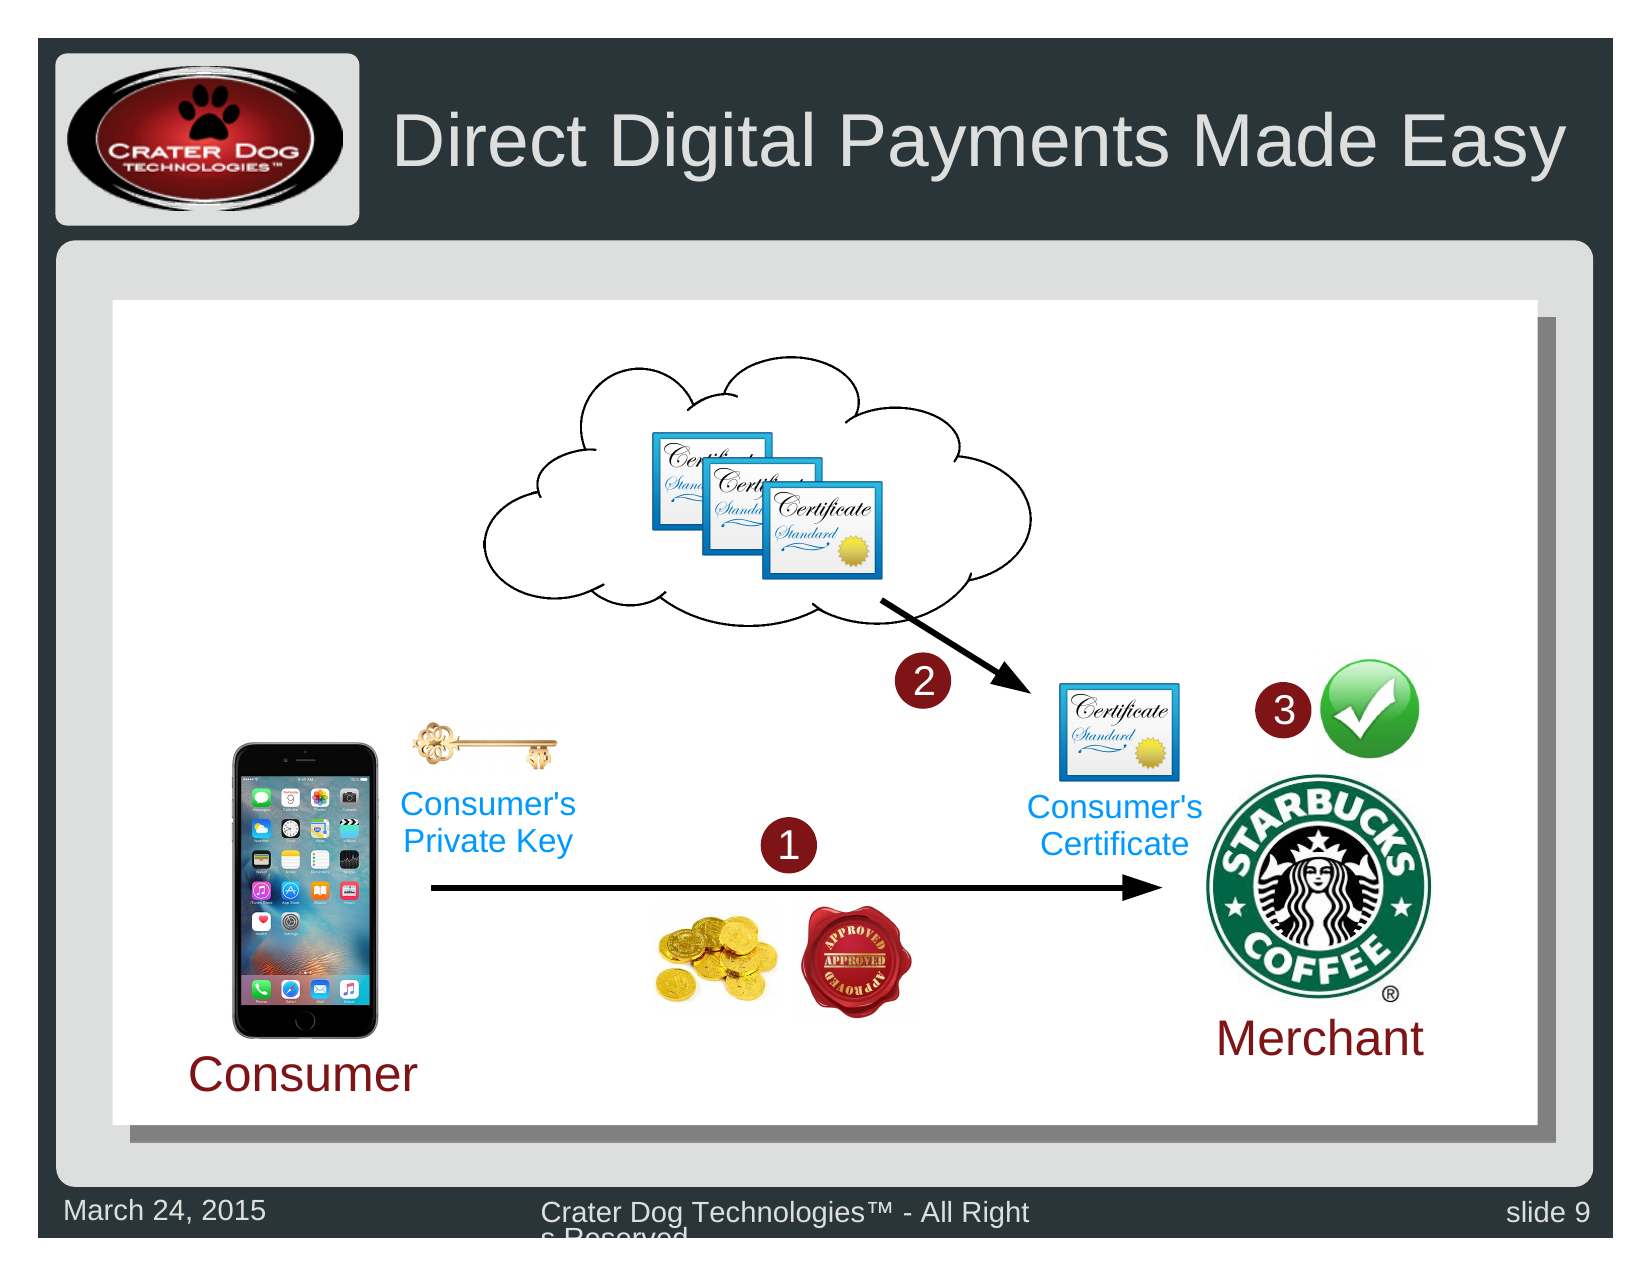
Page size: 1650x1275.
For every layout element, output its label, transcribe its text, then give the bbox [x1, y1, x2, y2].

picture [653, 901, 778, 1012]
text_box Consumer [187, 1045, 419, 1102]
text_box Merchant [1215, 1010, 1424, 1067]
text_box [112, 299, 1538, 1126]
picture [1206, 774, 1432, 1003]
picture [184, 718, 561, 1041]
picture [483, 355, 1032, 629]
picture [67, 66, 343, 211]
text_box 1 [760, 817, 818, 874]
picture [1059, 683, 1180, 782]
picture [1313, 652, 1426, 766]
text_box 3 [1255, 682, 1312, 739]
picture [793, 899, 919, 1025]
text_box Consumer's Certificate [1026, 788, 1204, 863]
title Direct Digital Payments Made Easy [391, 55, 1572, 224]
text_box 2 [894, 652, 952, 709]
text_box Consumer's Private Key [399, 784, 577, 860]
